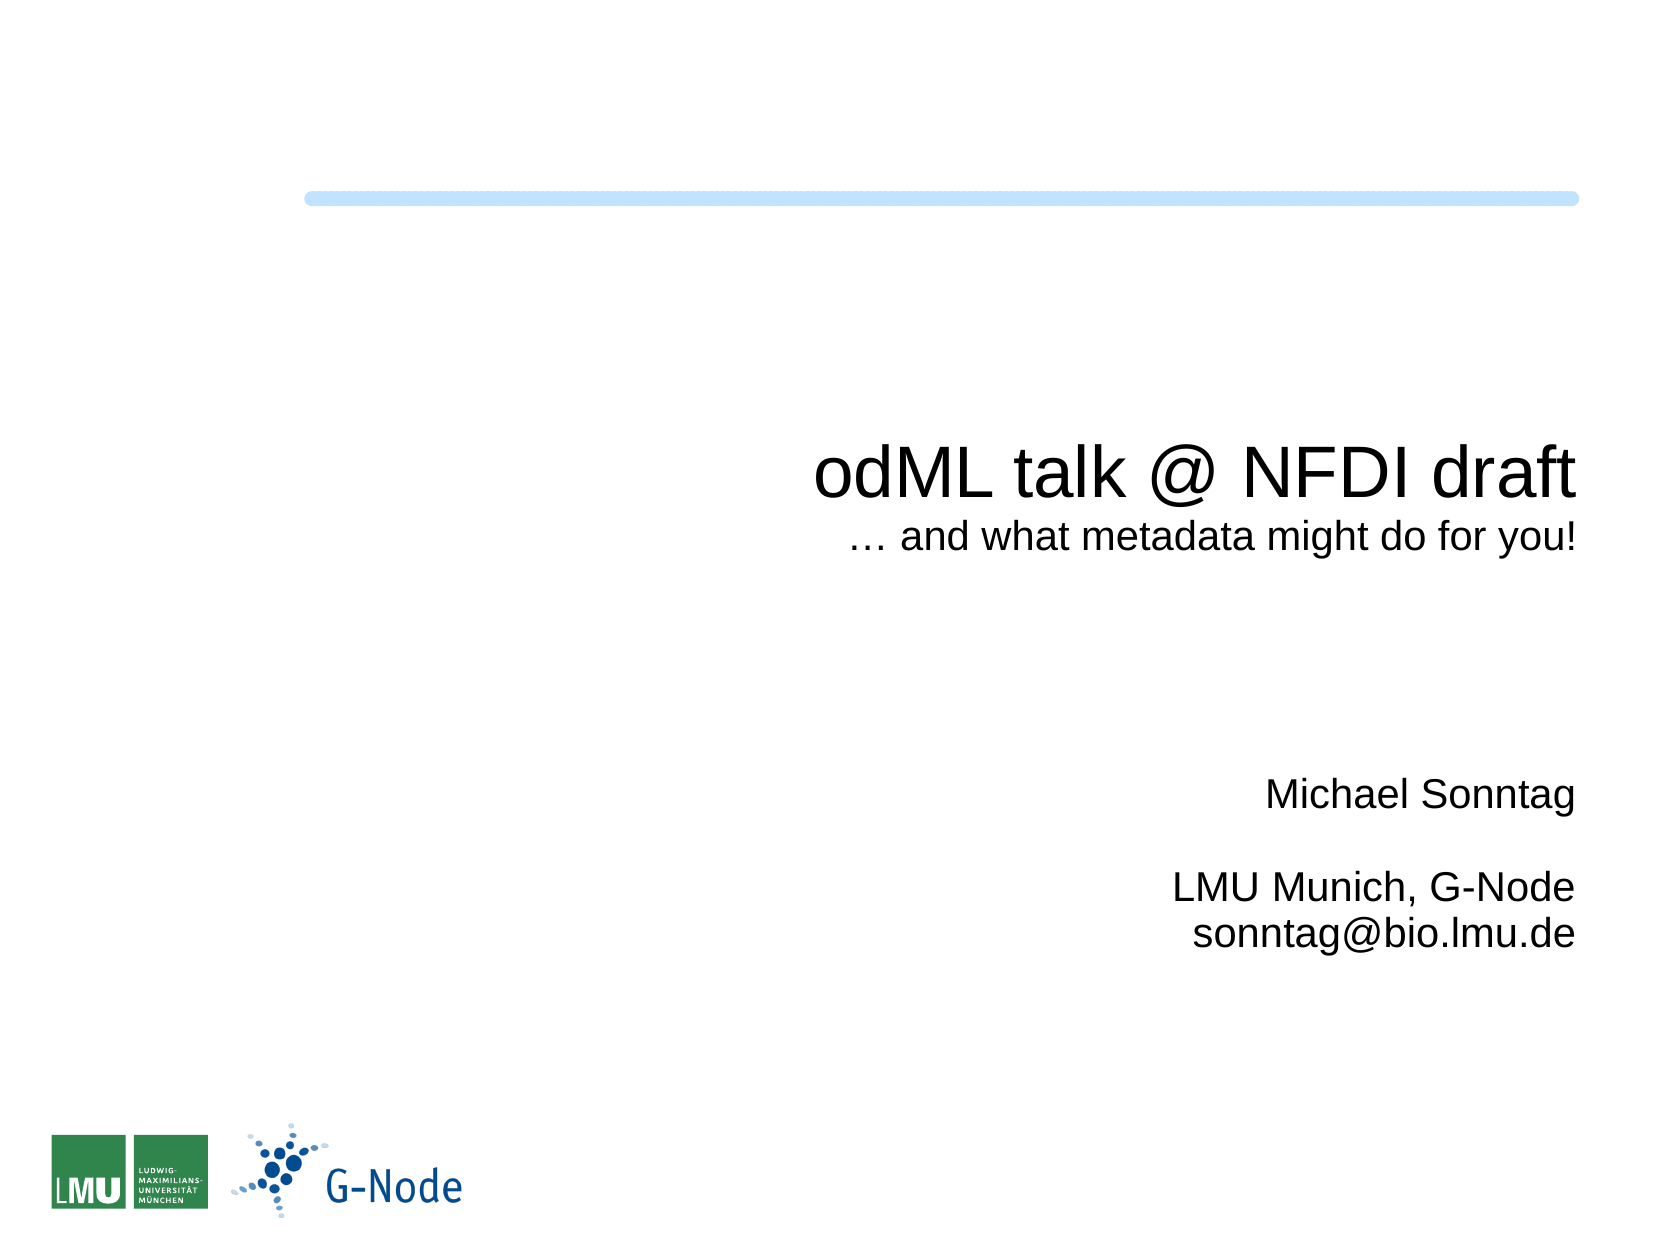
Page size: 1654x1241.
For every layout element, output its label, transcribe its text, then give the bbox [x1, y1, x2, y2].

picture [230, 1123, 467, 1219]
text_box Michael Sonntag LMU Munich, G-Node sonntag@bio.lmu.de [87, 765, 1577, 961]
text_box odML talk @ NFDI draft … and what metadata might do for you! [89, 332, 1578, 578]
